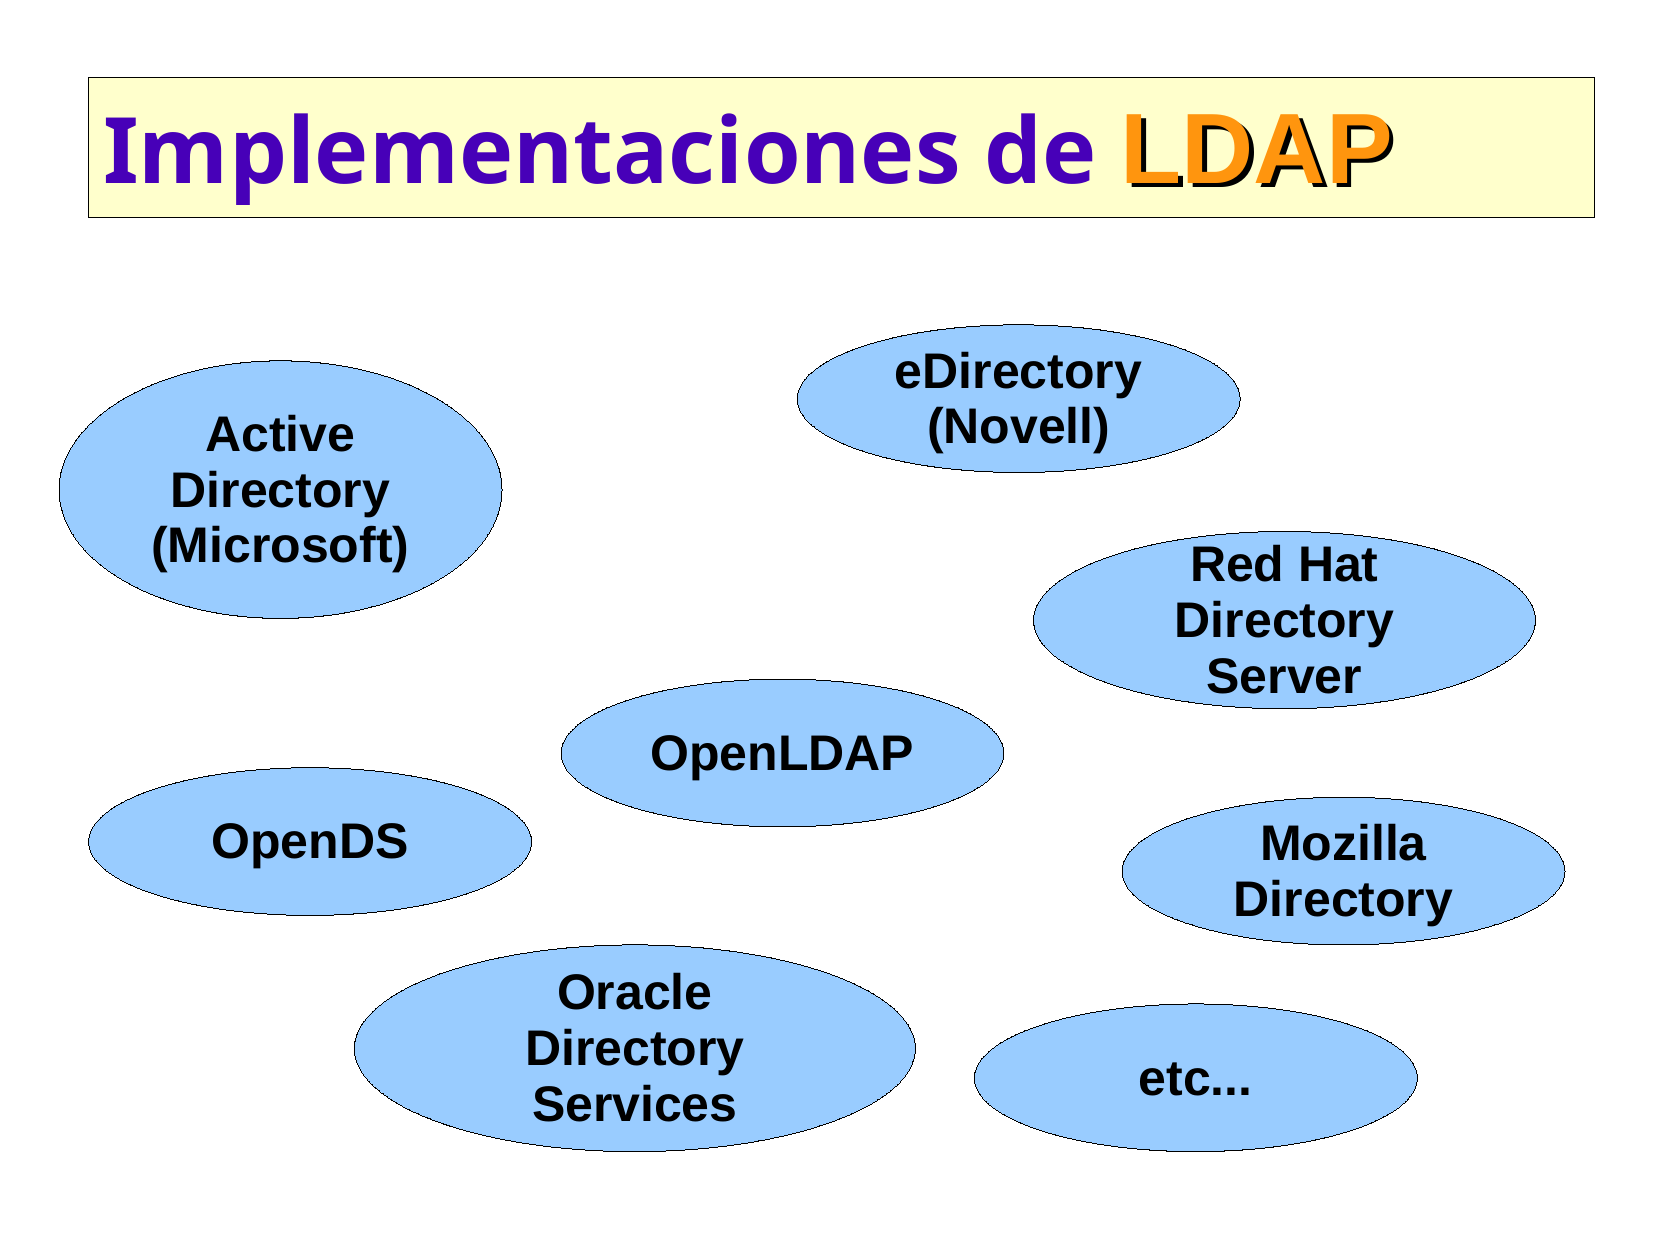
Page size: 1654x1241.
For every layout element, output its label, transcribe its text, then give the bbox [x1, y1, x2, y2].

text_box etc... [974, 1003, 1418, 1152]
text_box Active Directory (Microsoft) [59, 360, 503, 619]
text_box eDirectory (Novell) [797, 324, 1241, 473]
text_box OpenDS [88, 767, 532, 916]
text_box OpenLDAP [561, 679, 1004, 827]
text_box Oracle Directory Services [354, 944, 916, 1152]
text_box Red Hat Directory Server [1033, 531, 1536, 709]
text_box Mozilla Directory [1122, 797, 1566, 945]
text_box Implementaciones de LDAP [88, 77, 1595, 218]
